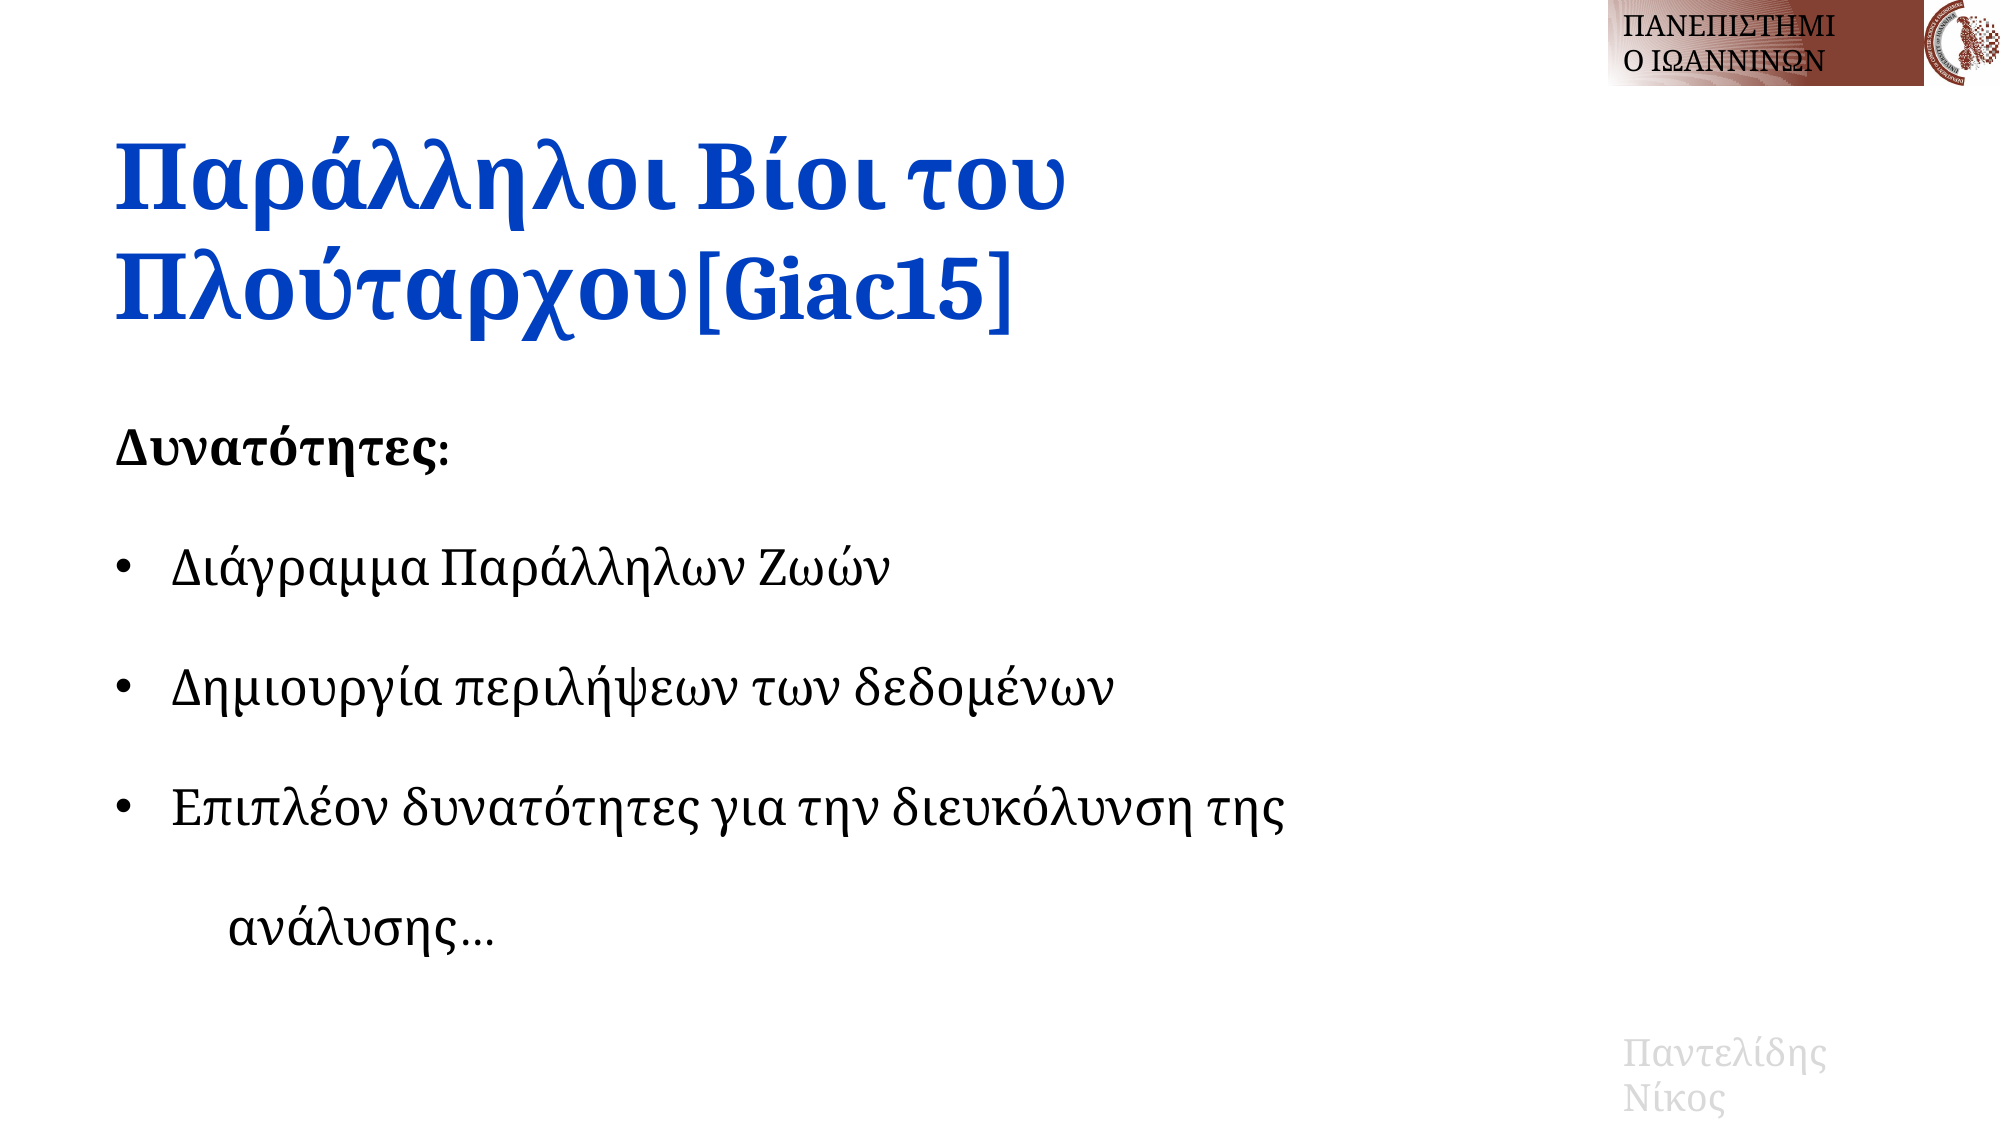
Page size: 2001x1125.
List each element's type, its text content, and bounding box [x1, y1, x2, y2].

text_box Δυνατότητες: Διάγραμμα Παράλληλων Ζωών Δημιουργία περιλήψεων των δεδομένων Επιπλέον δυνατότητες για την διευκόλυνση της ανάλυσης… [99, 347, 1552, 829]
text_box Παράλληλοι Βίοι του Πλούταρχου[Giac15] [99, 110, 1514, 347]
